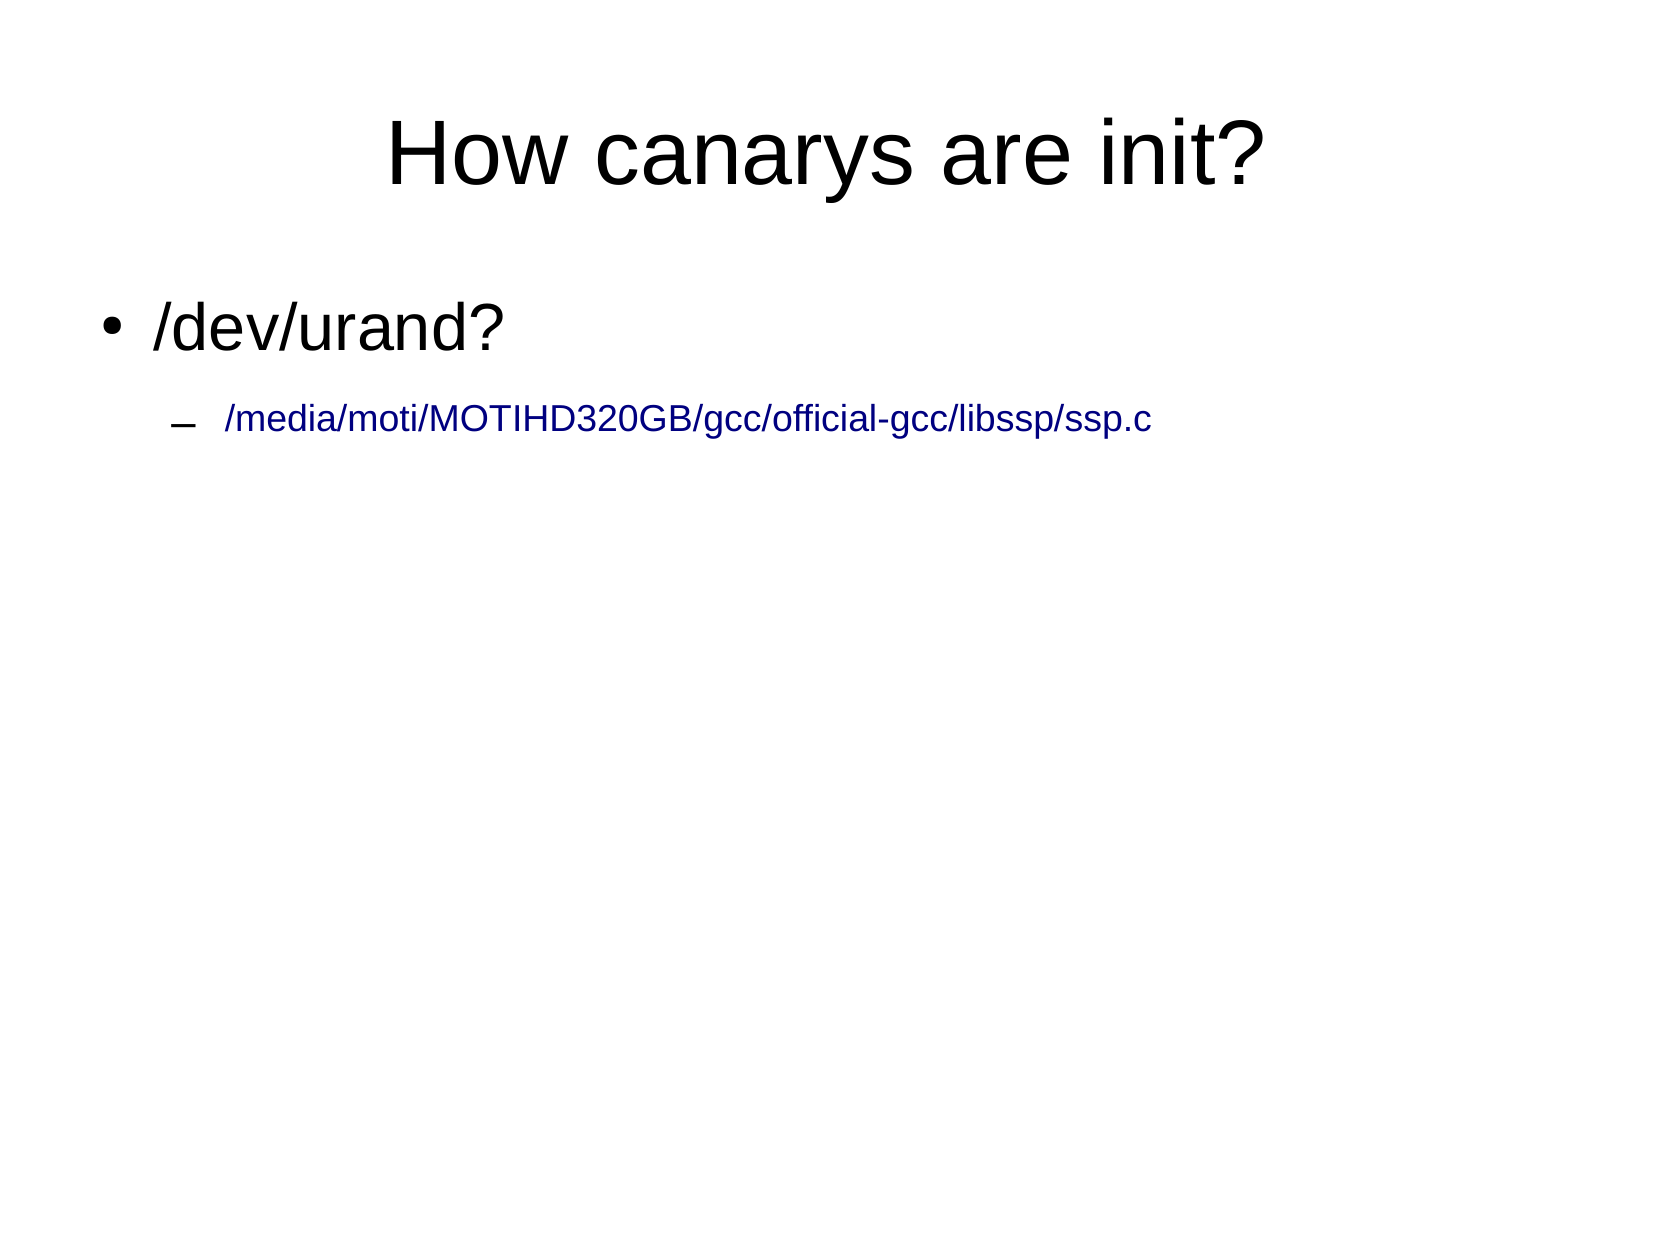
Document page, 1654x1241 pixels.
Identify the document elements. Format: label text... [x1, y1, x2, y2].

list /dev/urand? [82, 290, 1571, 1010]
text_box /media/moti/MOTIHD320GB/gcc/official-gcc/libssp/ssp.c [210, 390, 1383, 461]
title How canarys are init? [82, 49, 1571, 257]
